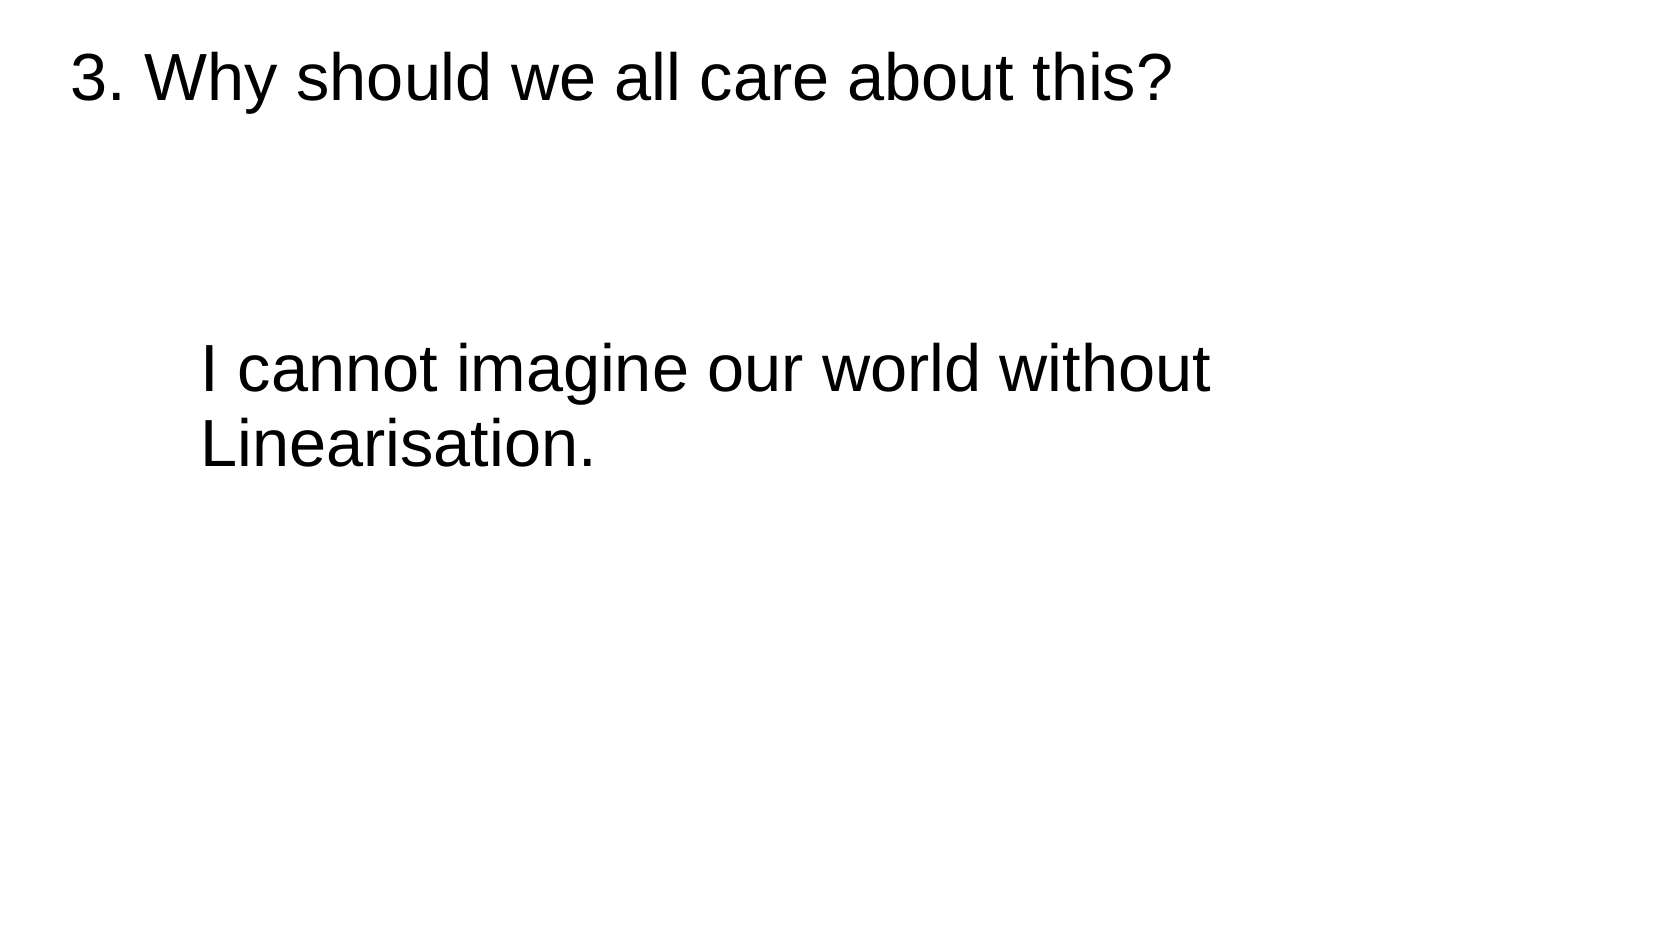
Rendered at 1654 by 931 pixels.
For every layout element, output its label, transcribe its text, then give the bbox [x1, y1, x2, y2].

title 3. Why should we all care about this? [0, 0, 1654, 156]
list I cannot imagine our world without Linearisation. [129, 330, 1571, 758]
